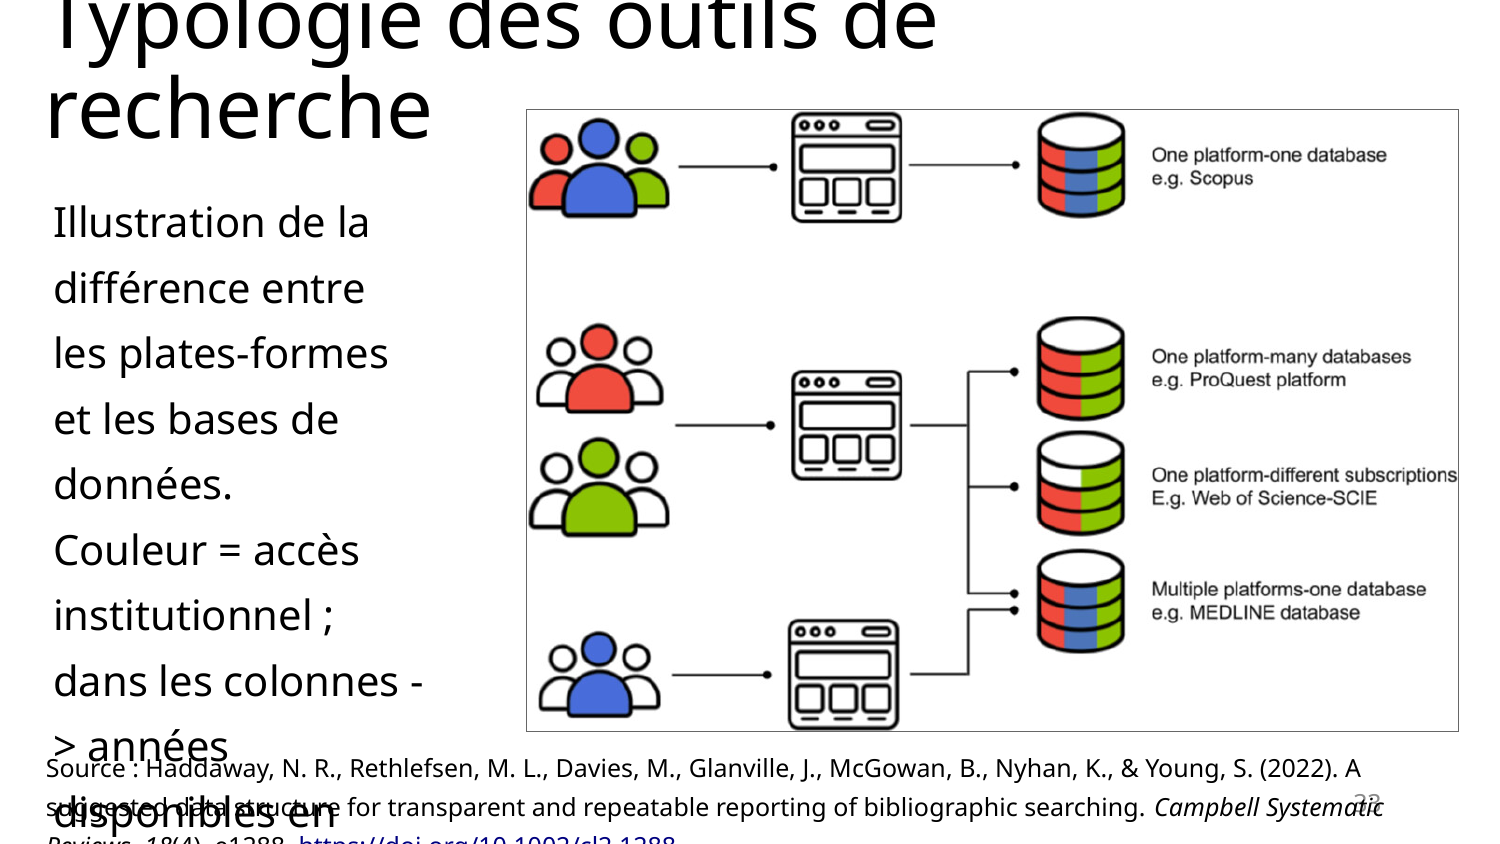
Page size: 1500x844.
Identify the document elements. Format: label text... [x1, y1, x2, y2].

title Typologie des outils de recherche [29, 0, 1324, 148]
text_box Illustration de la différence entre les plates-formes et les bases de données. Couleur = accès institutionnel ; dans les colonnes -> années disponibles en fonction accès institutionnel. [38, 177, 443, 738]
text_box Source : Haddaway, N. R., Rethlefsen, M. L., Davies, M., Glanville, J., McGowan, B., Nyhan, K., & Young, S. (2022). A suggested data structure for transparent and repeatable reporting of bibliographic searching. Campbell Systematic Reviews, 18(4), e1288. https://doi.org/10.1002/cl2.1288 [31, 738, 1447, 828]
picture [526, 109, 1459, 732]
